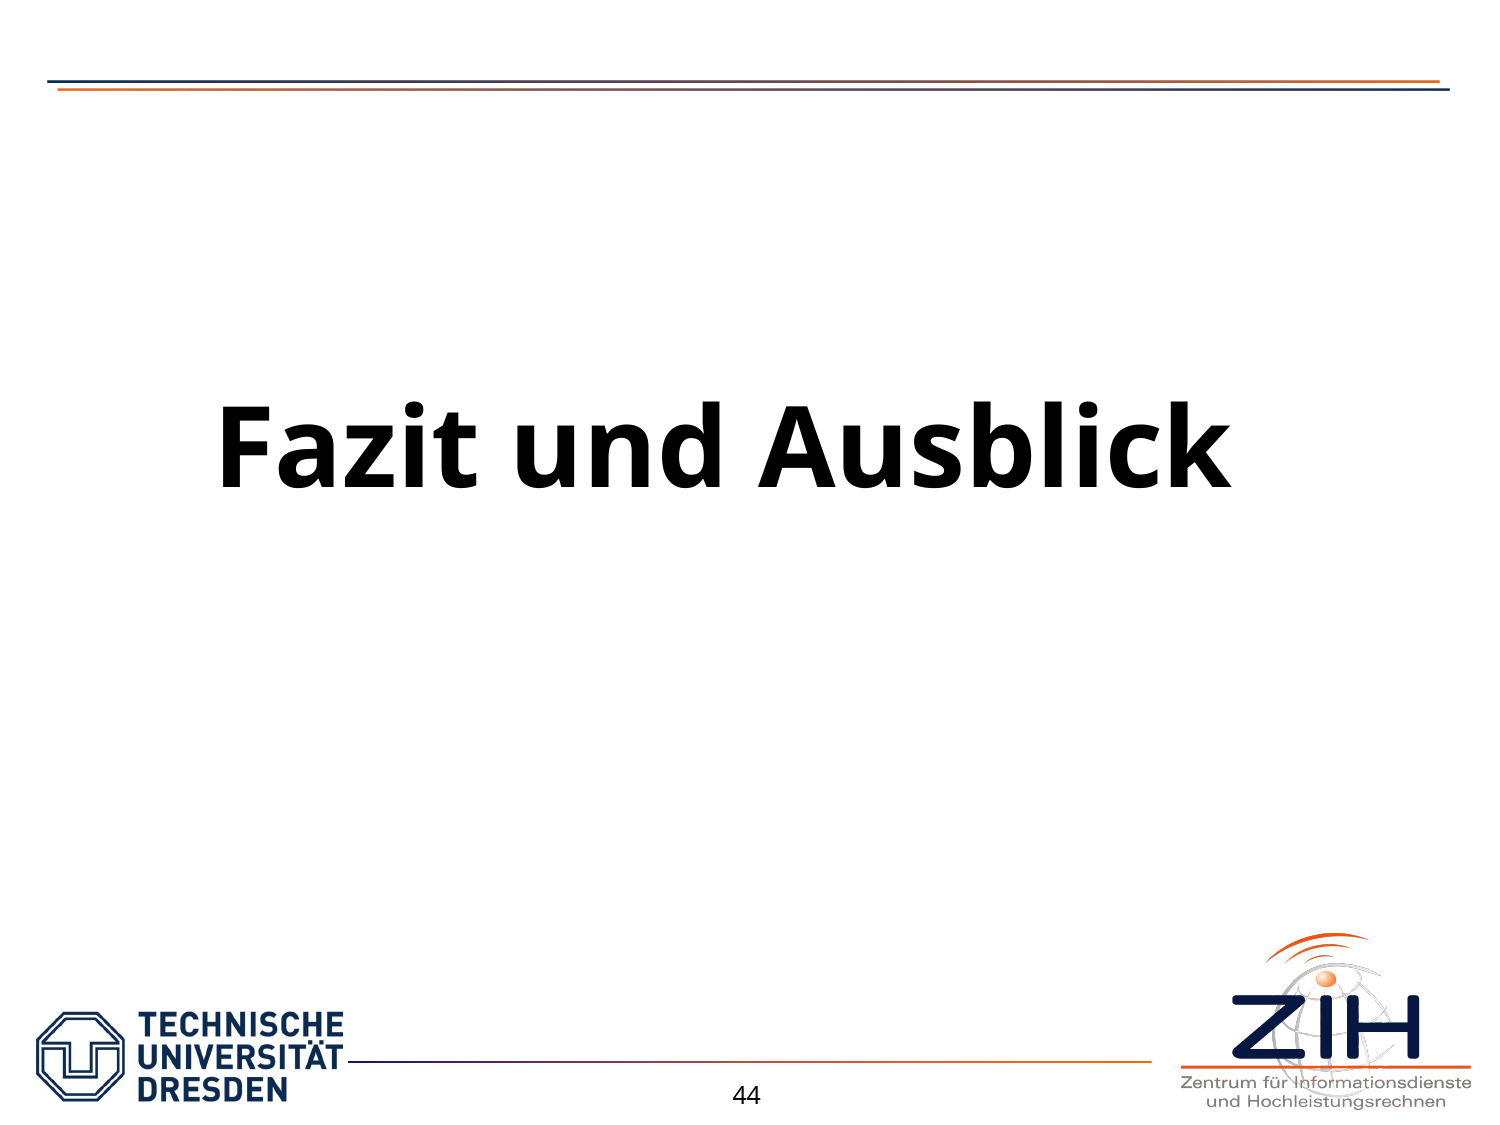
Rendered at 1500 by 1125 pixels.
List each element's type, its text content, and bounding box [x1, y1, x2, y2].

picture [35, 1011, 343, 1102]
list Fazit und Ausblick [29, 118, 1418, 771]
picture [1181, 933, 1471, 1110]
picture [47, 80, 1450, 91]
